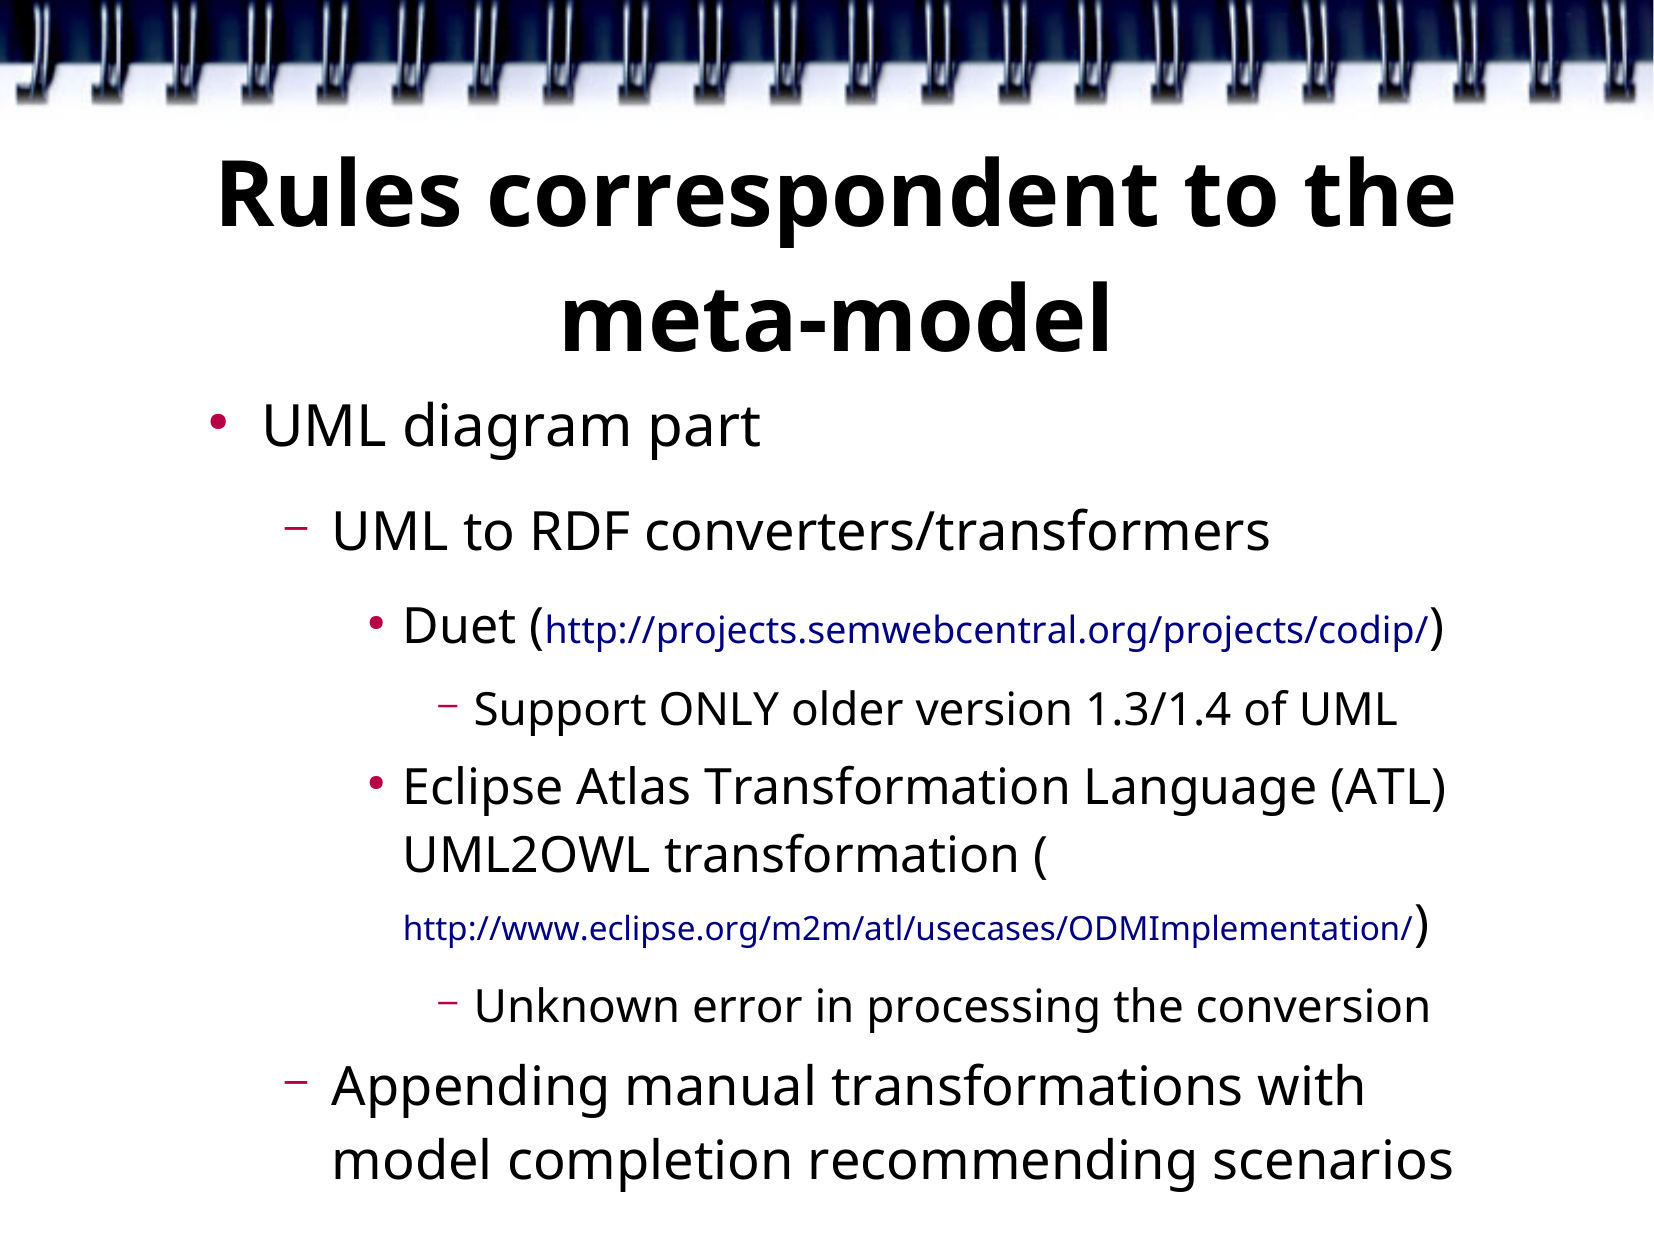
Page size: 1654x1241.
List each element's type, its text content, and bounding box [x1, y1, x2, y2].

list UML diagram part UML to RDF converters/transformers Duet (http://projects.semwebcentral.org/projects/codip/) Support ONLY older version 1.3/1.4 of UML Eclipse Atlas Transformation Language (ATL) UML2OWL transformation (http://www.eclipse.org/m2m/atl/usecases/ODMImplementation/) Unknown error in processing the conversion Appending manual transformations with model completion recommending scenarios [190, 383, 1506, 1101]
picture [0, 0, 1654, 121]
title Rules correspondent to the meta-model [139, 139, 1535, 369]
